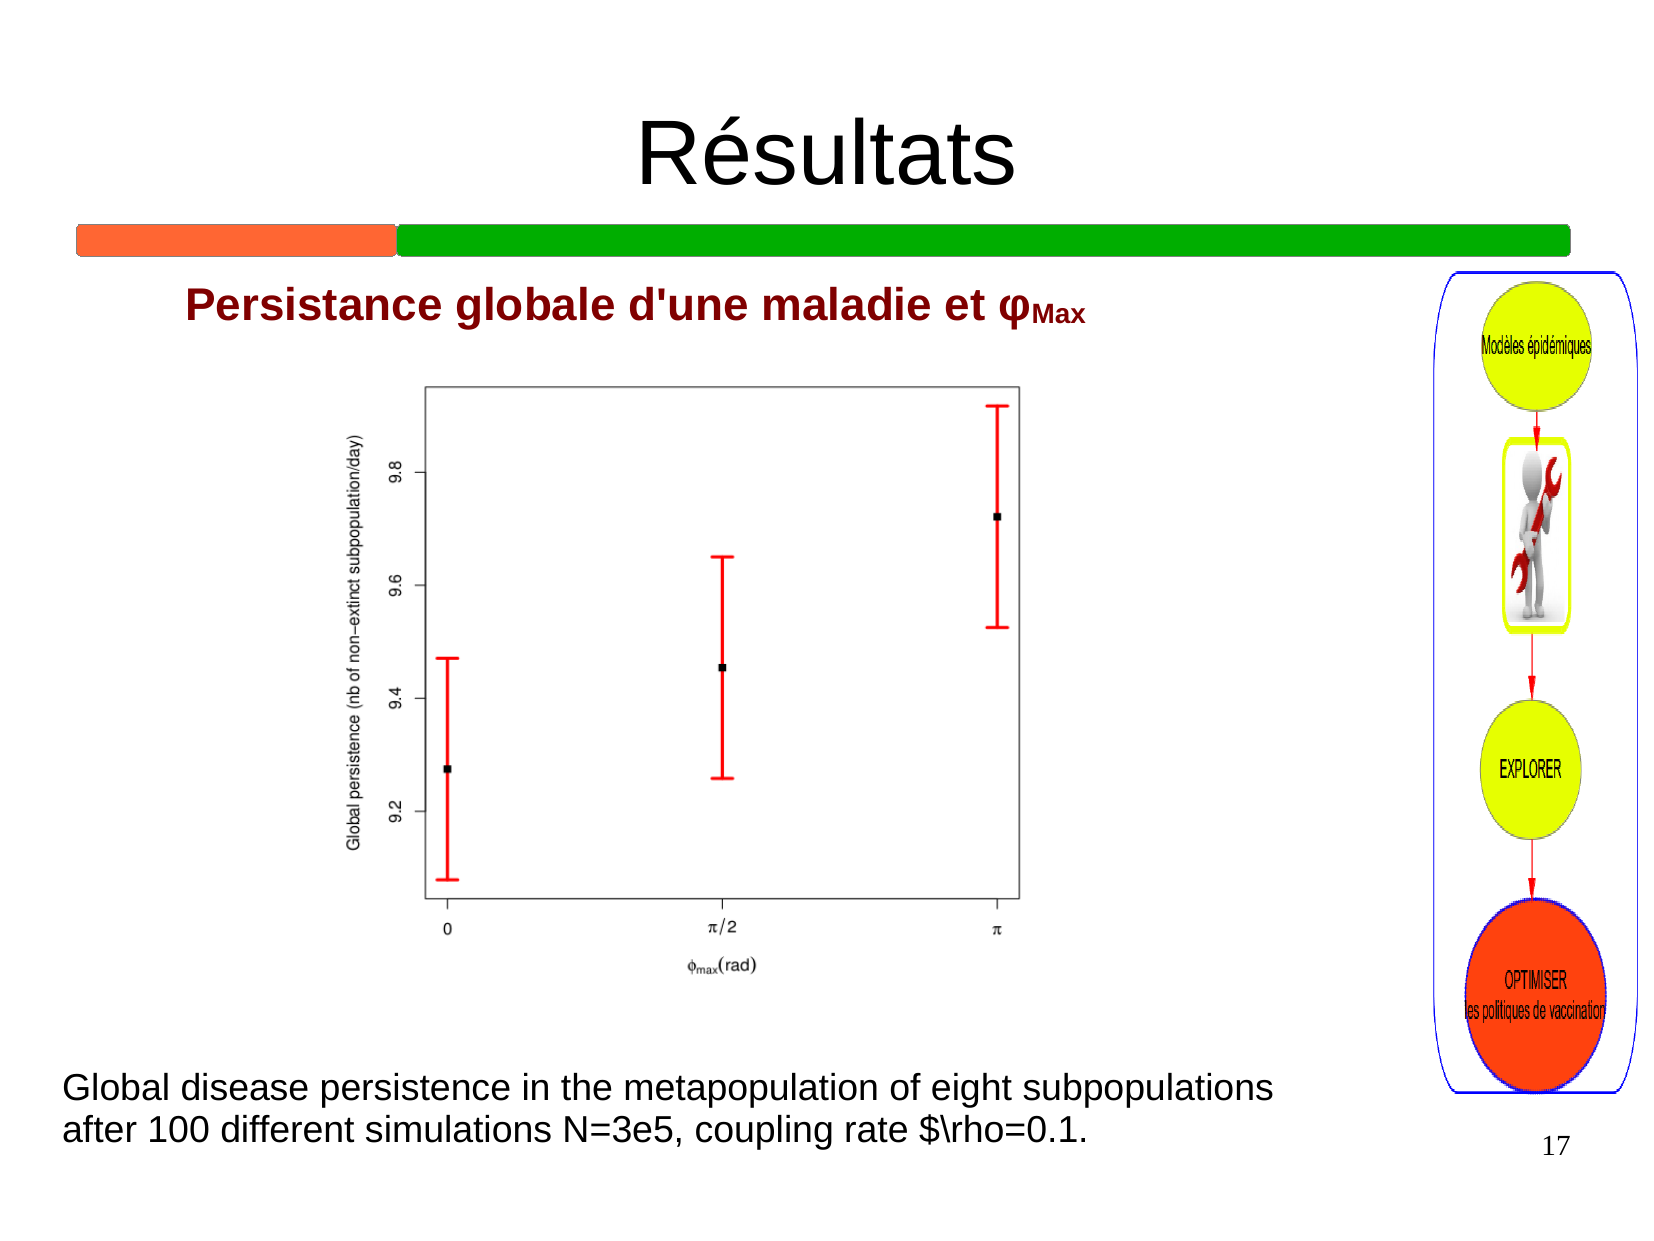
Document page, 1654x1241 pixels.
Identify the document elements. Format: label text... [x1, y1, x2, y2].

picture [1429, 267, 1642, 1099]
title Résultats [82, 49, 1571, 228]
text_box [76, 224, 1571, 257]
picture [342, 377, 1046, 984]
text_box Persistance globale d'une maladie et φMax [170, 271, 1101, 352]
text_box Global disease persistence in the metapopulation of eight subpopulations after 100 different simulations N=3e5, coupling rate $\rho=0.1. [47, 1058, 1300, 1158]
